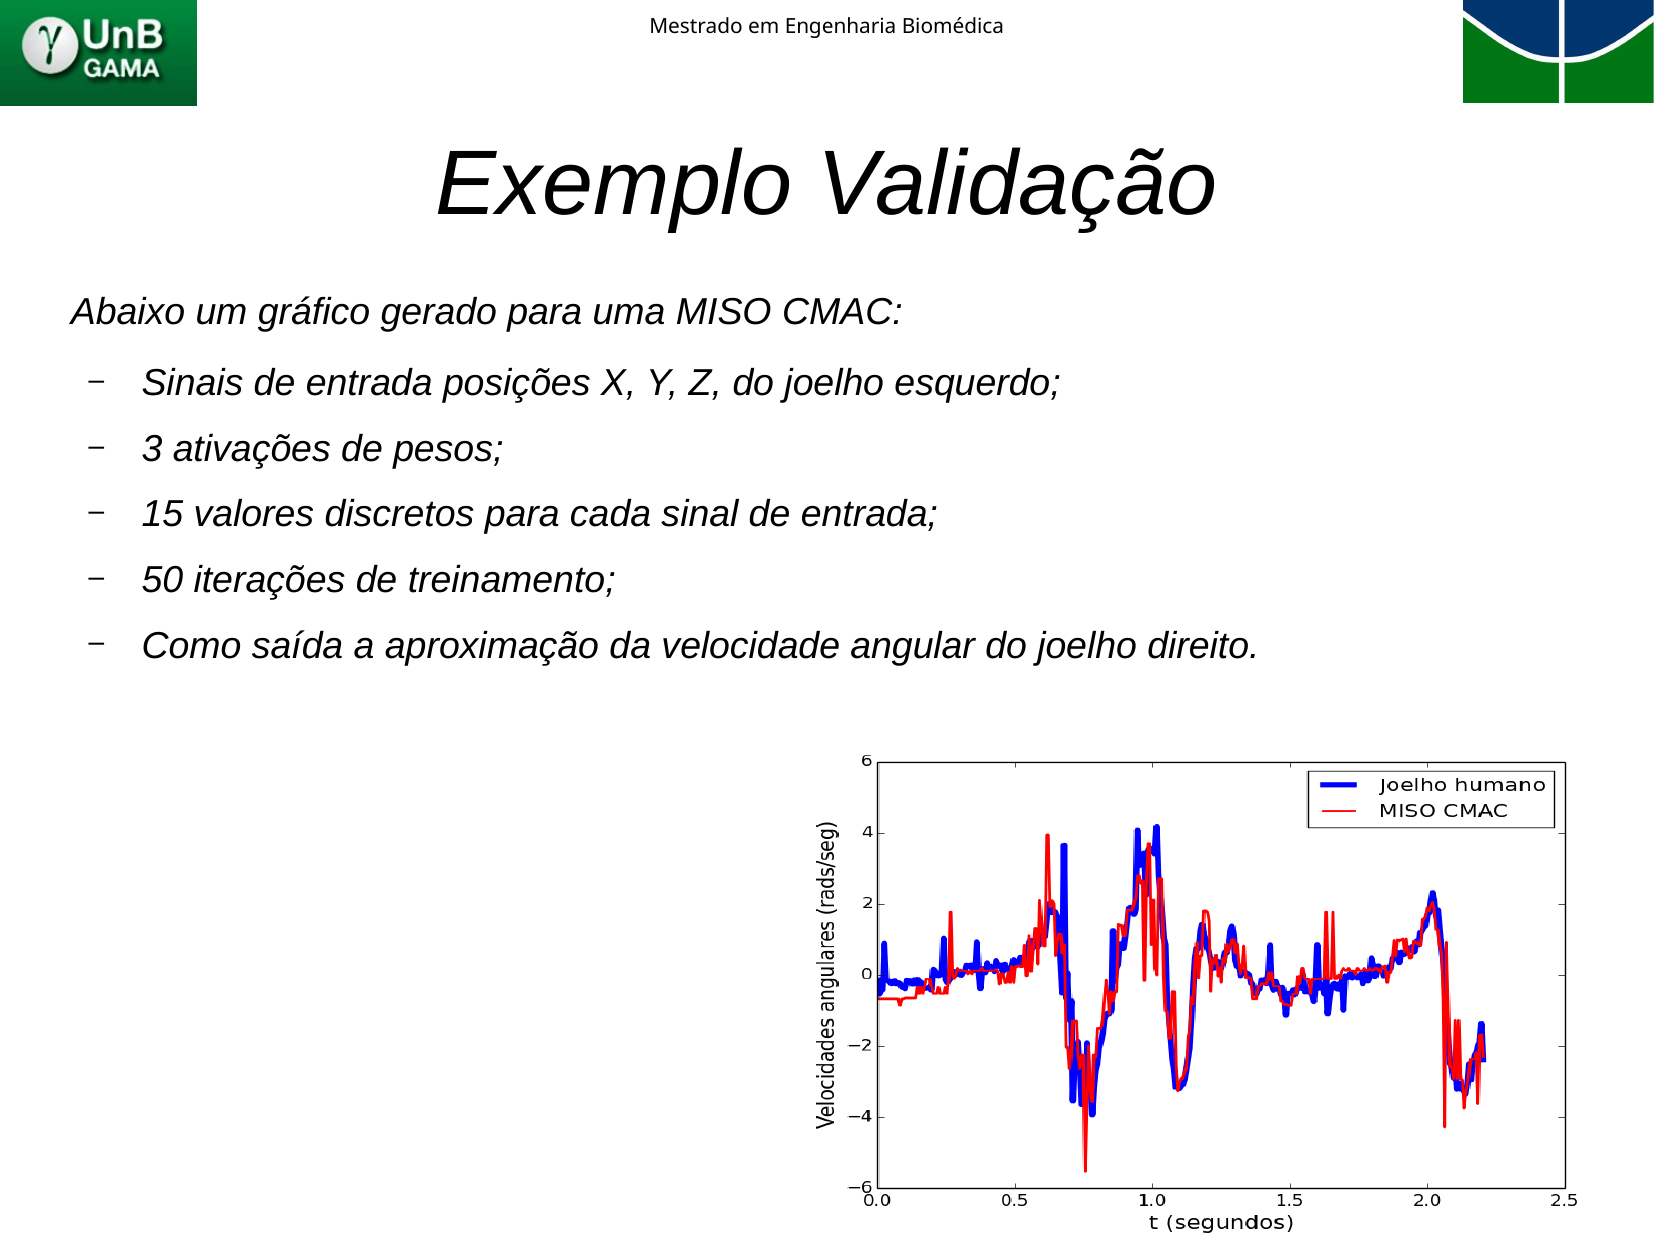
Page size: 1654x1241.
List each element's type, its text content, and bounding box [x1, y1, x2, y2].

title Exemplo Validação [0, 94, 1654, 272]
picture [767, 708, 1654, 1241]
picture [1463, 0, 1654, 94]
picture [0, 0, 197, 94]
list Abaixo um gráfico gerado para uma MISO CMAC: Sinais de entrada posições X, Y, Z, do joelho esquerdo; 3 ativações de pesos; 15 valores discretos para cada sinal de entrada; 50 iterações de treinamento; Como saída a aproximação da velocidade angular do joelho direito. [0, 290, 1654, 1241]
